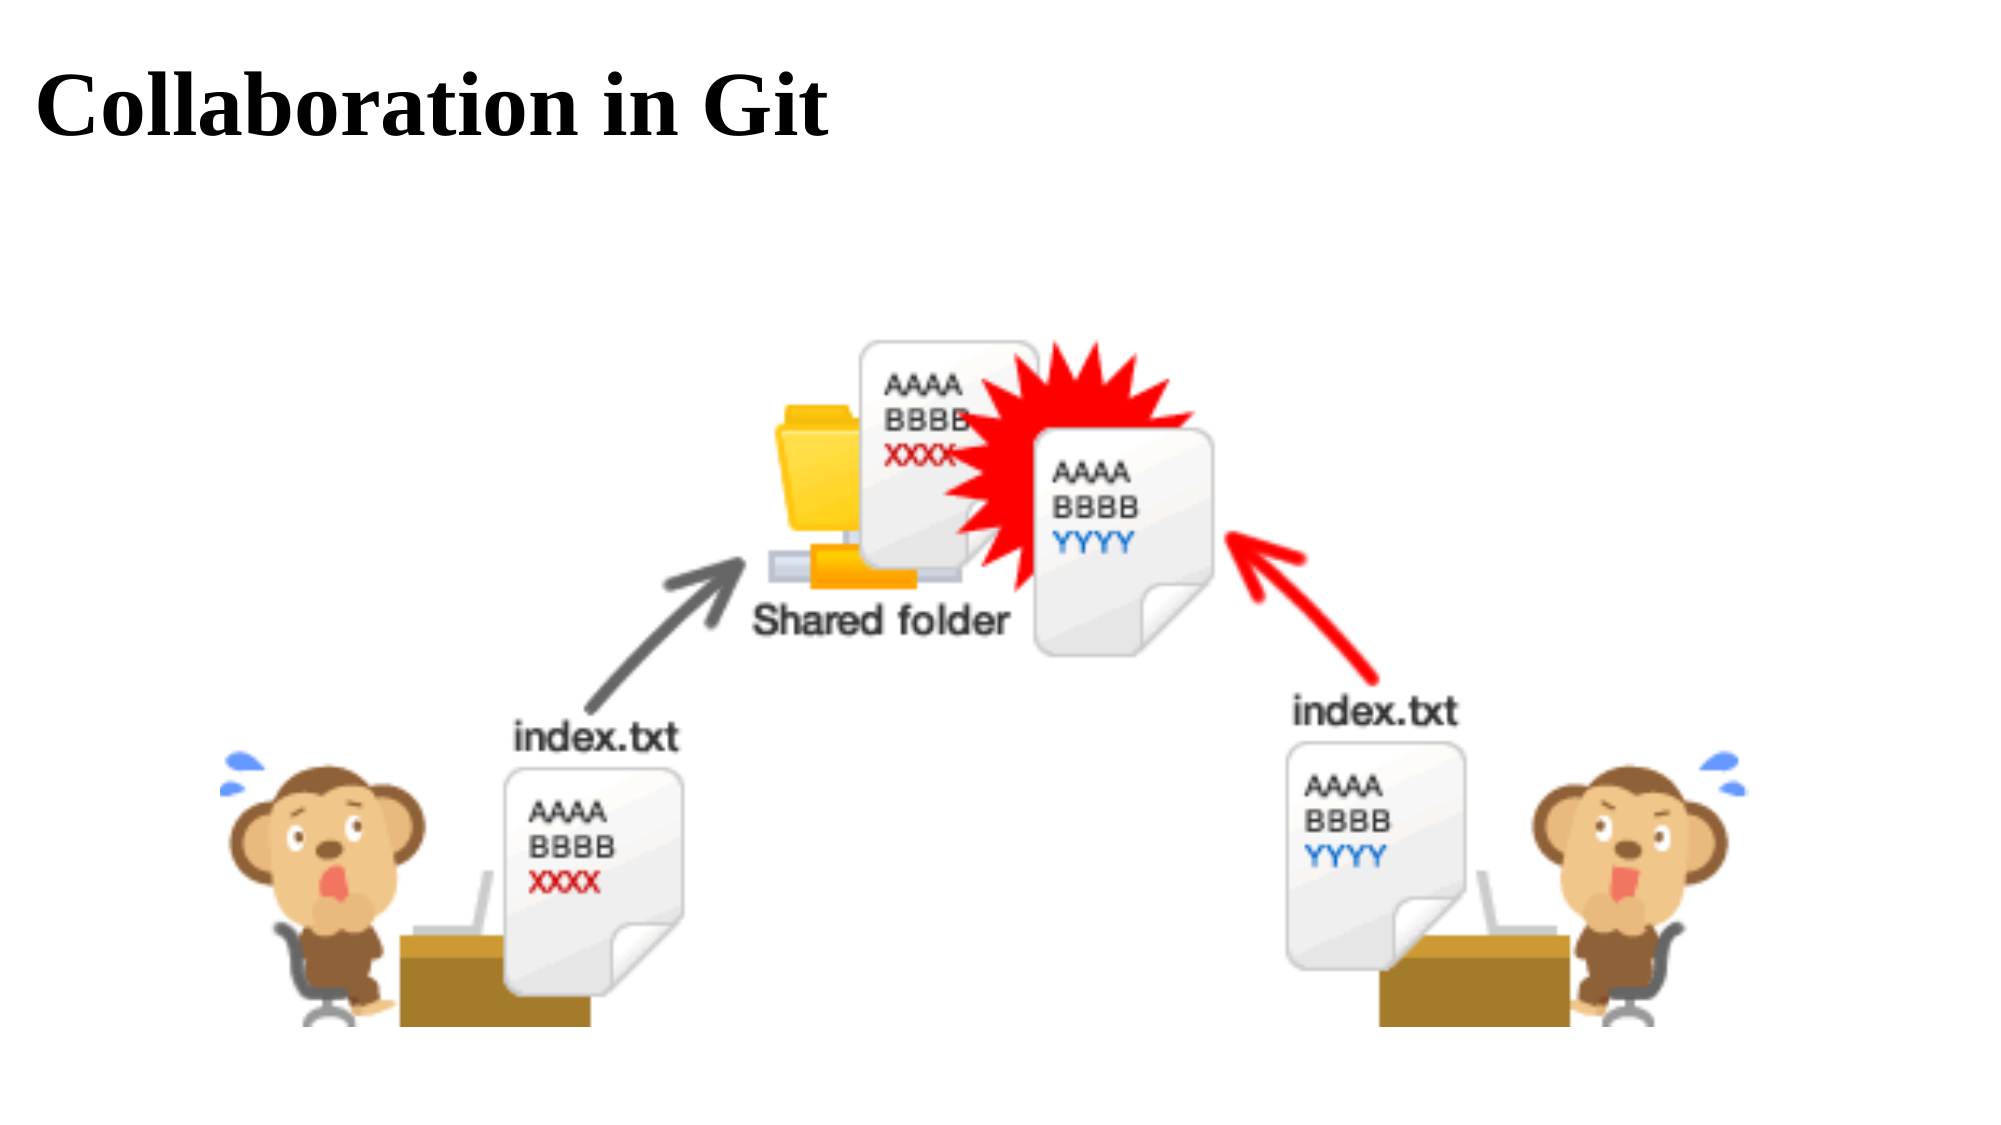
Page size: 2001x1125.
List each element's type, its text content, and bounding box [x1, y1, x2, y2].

title Collaboration in Git [19, 0, 1745, 215]
picture [220, 338, 1749, 1027]
